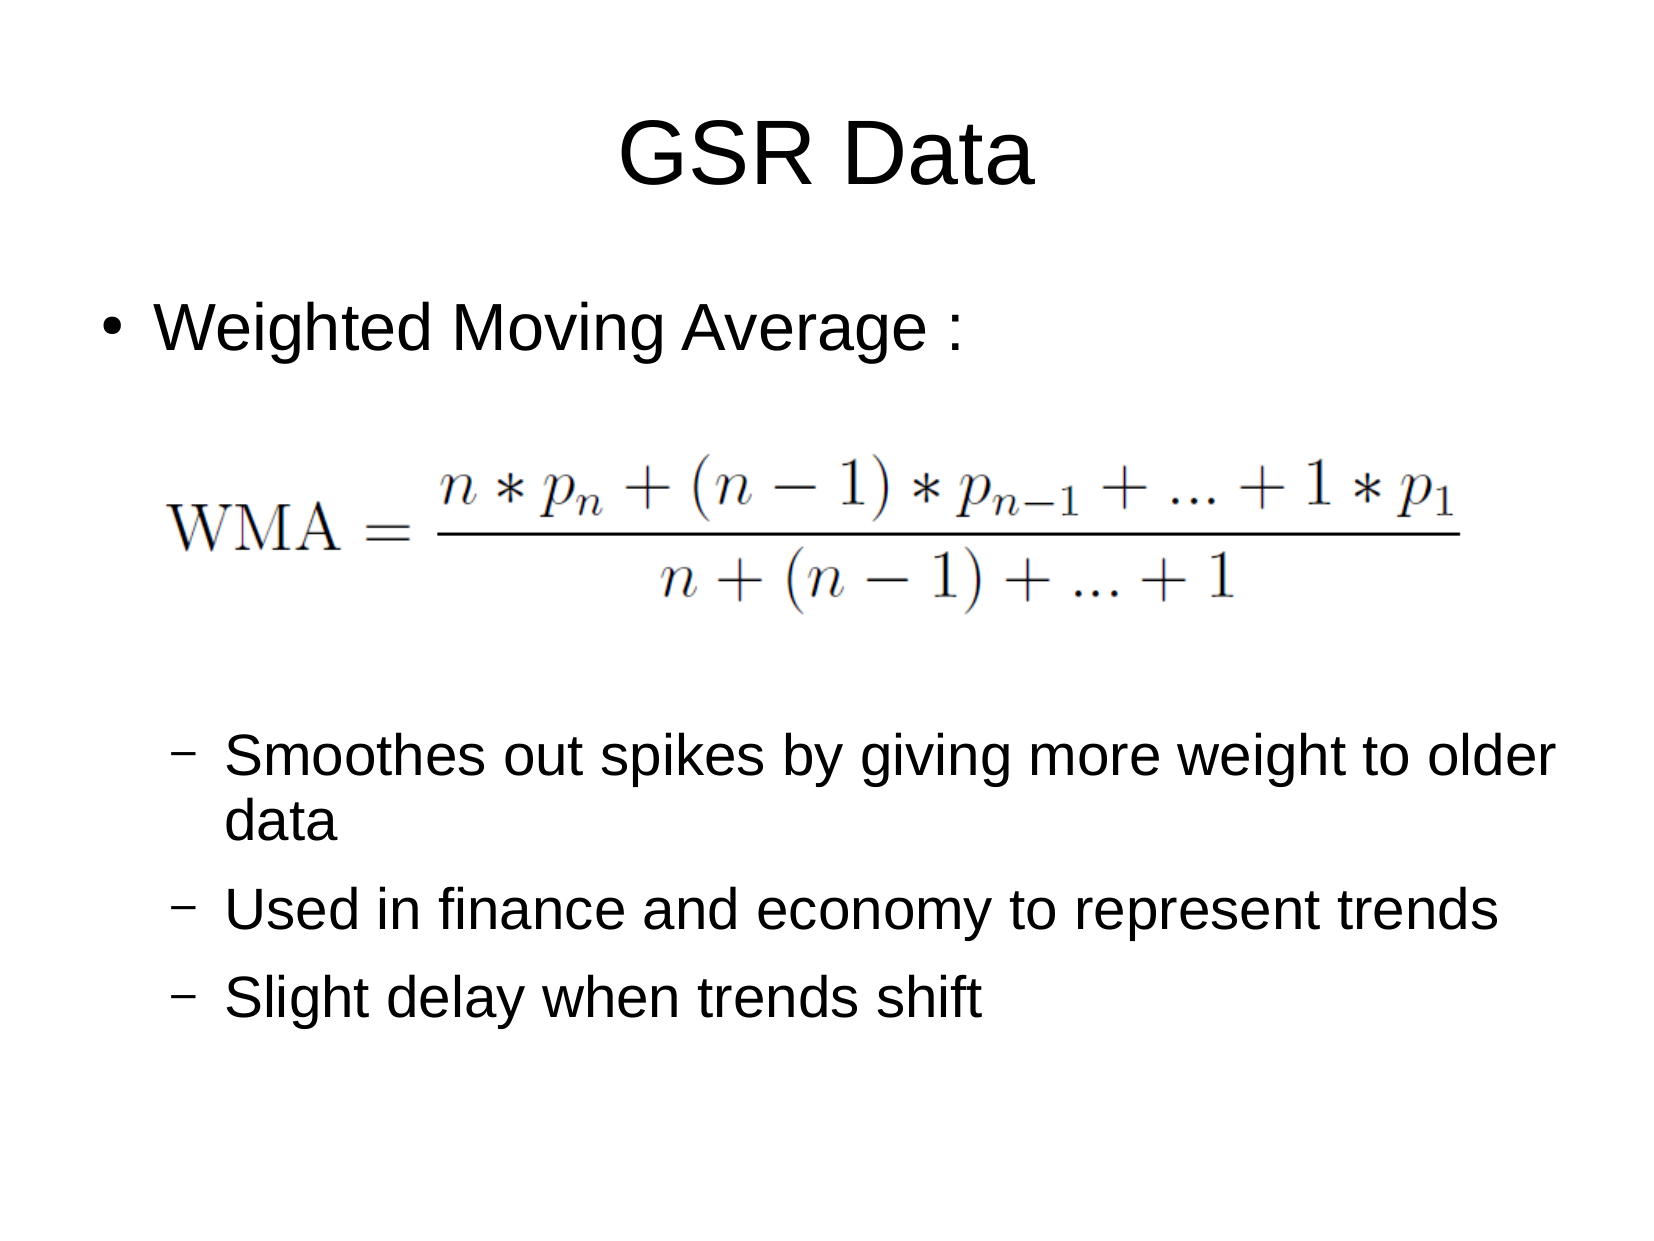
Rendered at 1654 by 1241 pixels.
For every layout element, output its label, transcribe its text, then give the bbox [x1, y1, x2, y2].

picture [131, 434, 1501, 638]
list Weighted Moving Average : Smoothes out spikes by giving more weight to older data Used in finance and economy to represent trends Slight delay when trends shift [82, 290, 1571, 1109]
title GSR Data [82, 49, 1571, 257]
